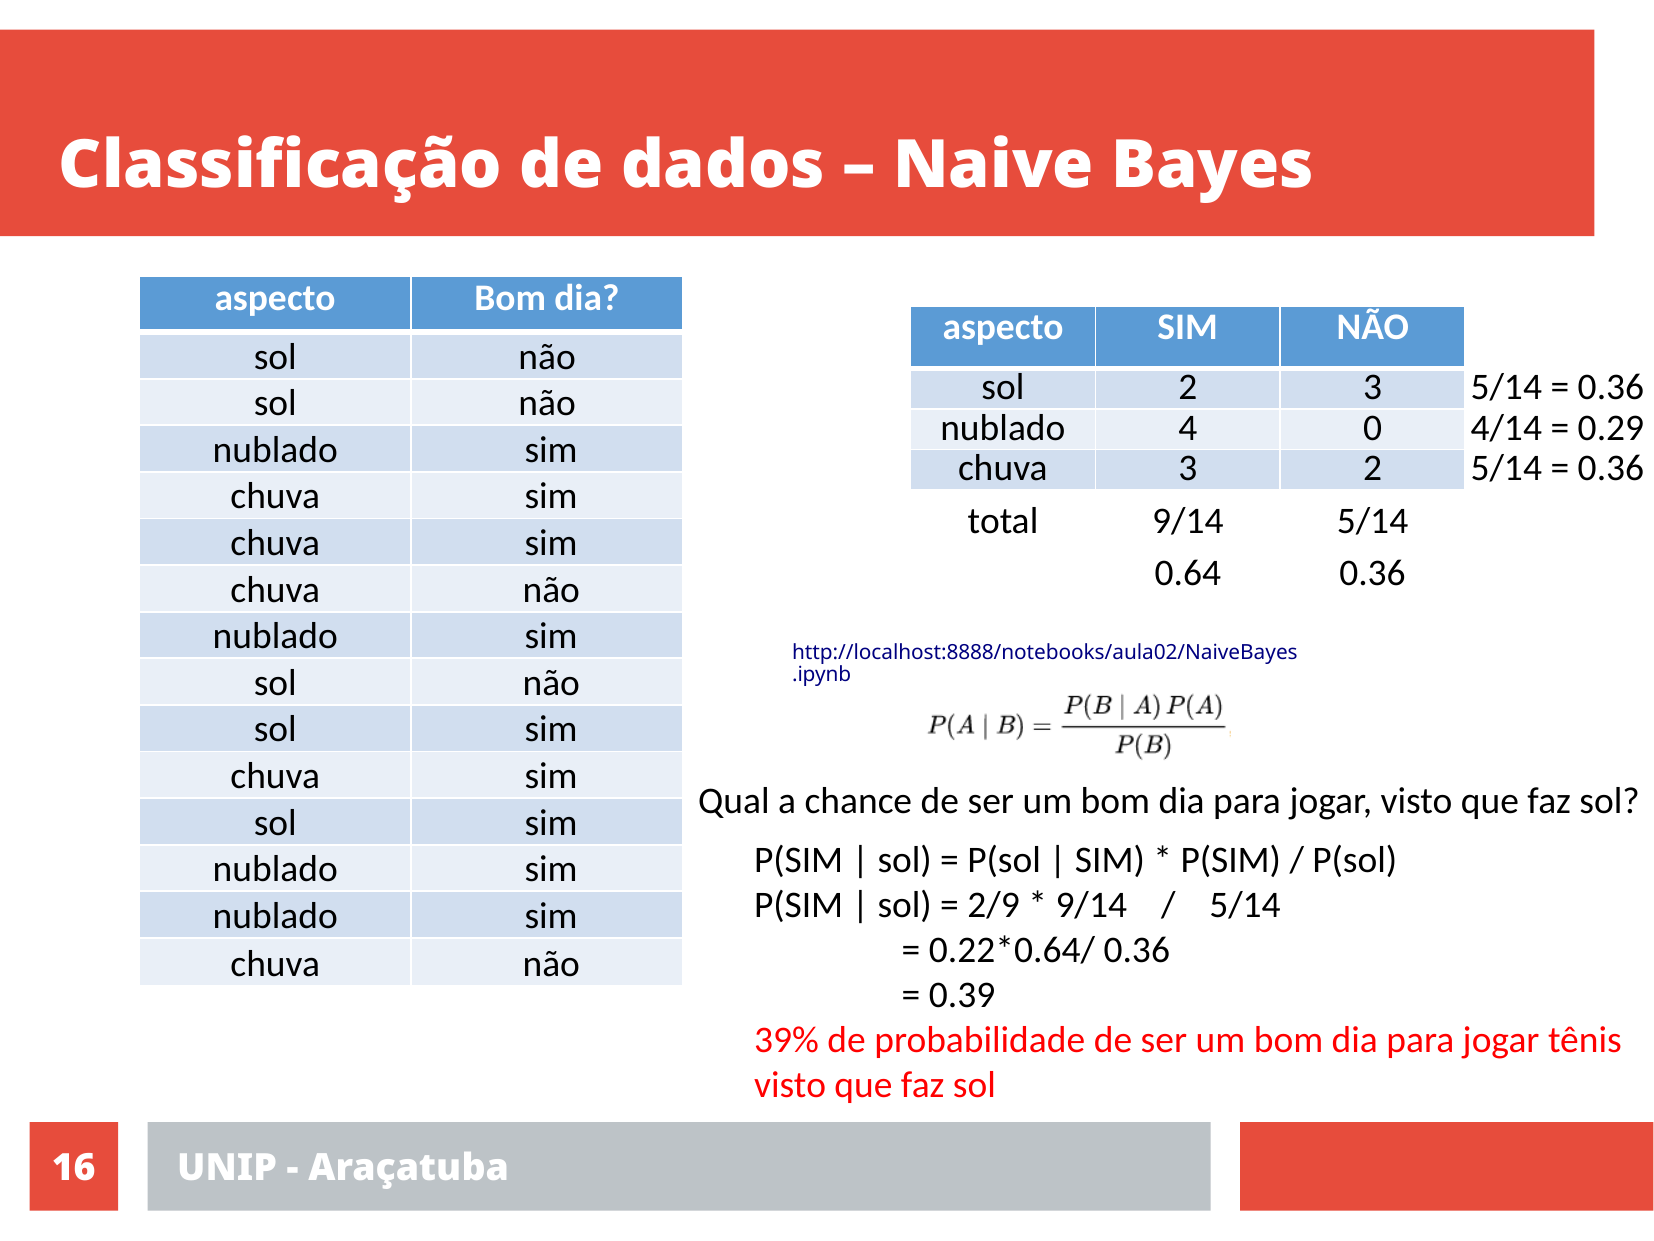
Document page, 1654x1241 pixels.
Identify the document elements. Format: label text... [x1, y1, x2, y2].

table_cell 4 [1096, 410, 1279, 449]
table_cell [911, 544, 1095, 594]
picture [917, 681, 1231, 769]
table_cell nublado [140, 846, 410, 890]
table_cell [1466, 544, 1649, 594]
table_cell sol [140, 706, 410, 751]
table_cell 4/14 = 0.29 [1466, 410, 1649, 449]
table_cell nublado [140, 892, 410, 937]
table_cell sim [412, 519, 682, 564]
table_header NÃO [1281, 307, 1464, 366]
table_cell chuva [140, 939, 410, 985]
table_cell 5/14 = 0.36 [1466, 371, 1649, 408]
text_box P(SIM | sol) = P(sol | SIM) * P(SIM) / P(sol) P(SIM | sol) = 2/9 * 9/14 / 5/14 = 0.22*0.64/ 0.36 = 0.39 39% de probabilidade de ser um bom dia para jogar tênis visto que faz sol [739, 828, 1647, 1113]
table_cell total [911, 491, 1095, 542]
table_cell não [412, 566, 682, 611]
table_header aspecto [911, 307, 1095, 366]
text_box http://localhost:8888/notebooks/aula02/NaiveBayes.ipynb [777, 629, 1315, 671]
table_cell nublado [911, 410, 1095, 449]
table_cell sol [140, 659, 410, 704]
text_box Qual a chance de ser um bom dia para jogar, visto que faz sol? [683, 769, 1654, 829]
table_cell nublado [140, 613, 410, 657]
table_cell sim [412, 752, 682, 797]
table_cell chuva [140, 752, 410, 797]
table_cell sim [412, 799, 682, 844]
table_cell sol [140, 799, 410, 844]
table_cell 5/14 = 0.36 [1466, 450, 1649, 489]
table_cell nublado [140, 426, 410, 471]
table_cell sim [412, 706, 682, 751]
table_header SIM [1096, 307, 1279, 366]
table_cell chuva [911, 450, 1095, 489]
table_cell 2 [1096, 371, 1279, 408]
table_cell 0.36 [1281, 544, 1464, 594]
table_cell sim [412, 473, 682, 518]
table_cell chuva [140, 566, 410, 611]
table_cell 3 [1281, 371, 1464, 408]
table_cell sol [140, 335, 410, 378]
table_cell 3 [1096, 450, 1279, 489]
table_header aspecto [140, 277, 410, 329]
table_cell [1466, 491, 1649, 542]
table_cell 0.64 [1096, 544, 1279, 594]
table_cell sol [911, 371, 1095, 408]
table_cell não [412, 335, 682, 378]
table_cell 0 [1281, 410, 1464, 449]
table_cell 9/14 [1096, 491, 1279, 542]
table_cell sim [412, 846, 682, 890]
table_cell sim [412, 426, 682, 471]
title Classificação de dados – Naive Bayes [59, 59, 1595, 207]
table_cell 5/14 [1281, 491, 1464, 542]
table_header [1466, 307, 1649, 366]
table_cell sim [412, 892, 682, 937]
table_cell não [412, 659, 682, 704]
table_header Bom dia? [412, 277, 682, 329]
table_cell sim [412, 613, 682, 657]
table_cell chuva [140, 473, 410, 518]
table_cell sol [140, 380, 410, 424]
table_cell não [412, 380, 682, 424]
table_cell não [412, 939, 682, 985]
table_cell chuva [140, 519, 410, 564]
table_cell 2 [1281, 450, 1464, 489]
